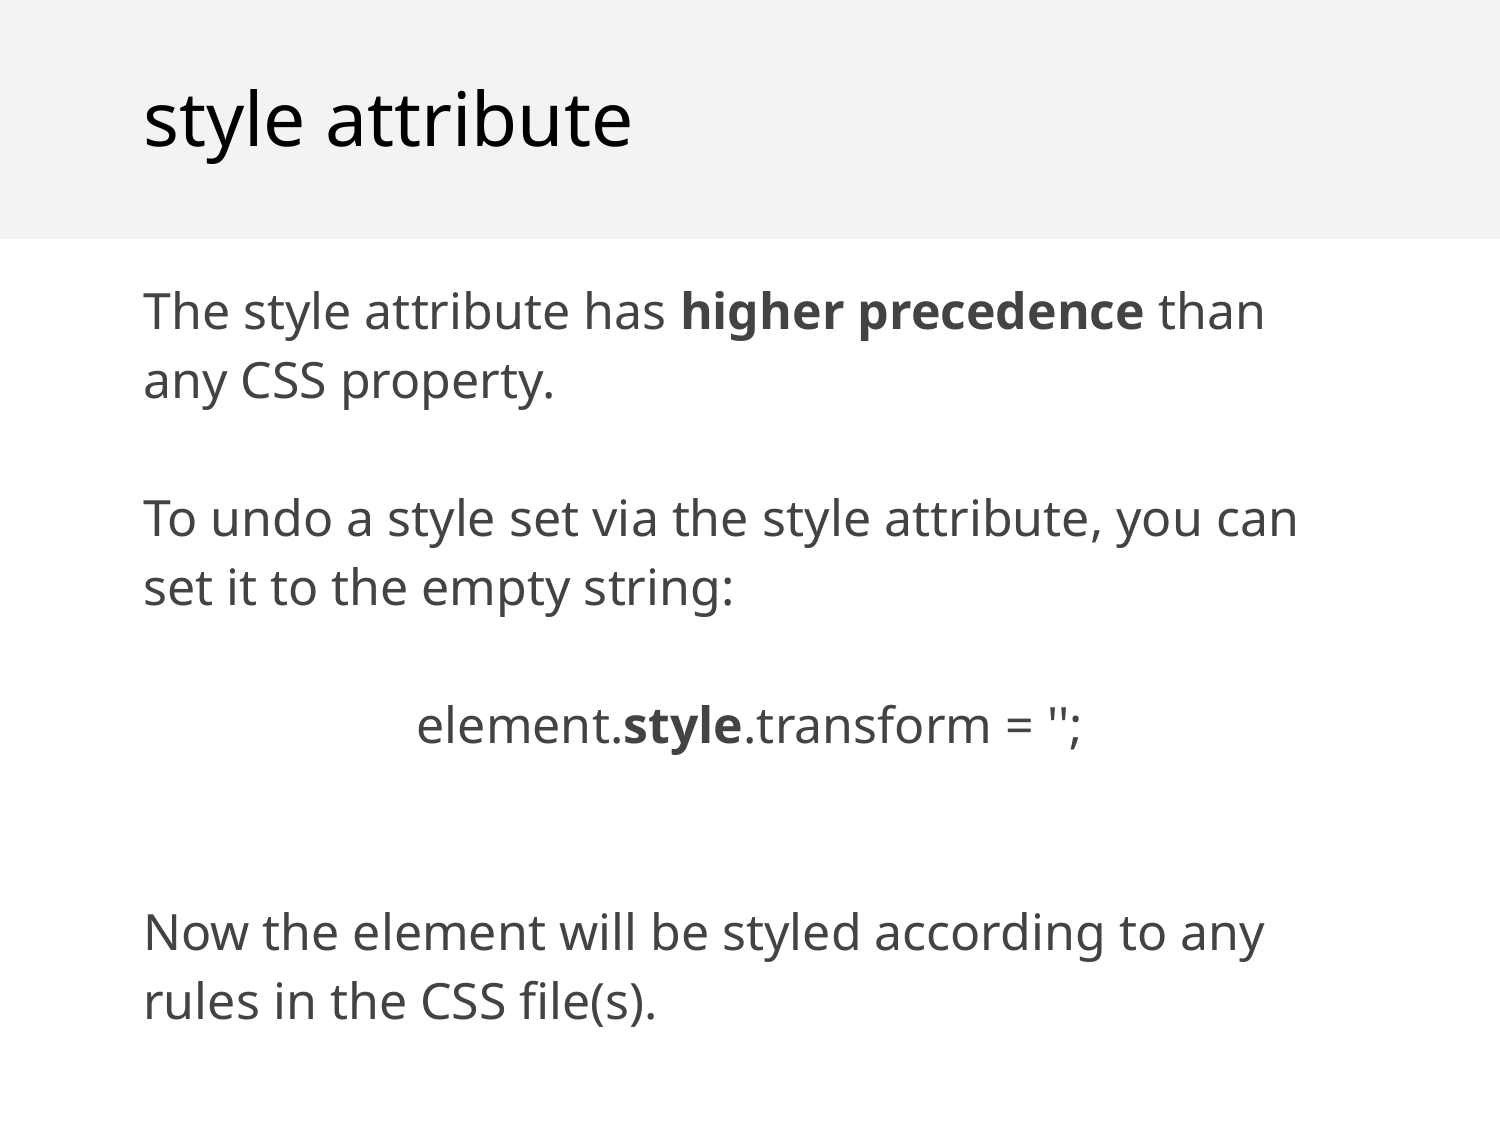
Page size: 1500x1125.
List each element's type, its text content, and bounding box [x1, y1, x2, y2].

title style attribute [128, 56, 1372, 183]
list The style attribute has higher precedence than any CSS property. To undo a style set via the style attribute, you can set it to the empty string: element.style.transform = ''; Now the element will be styled according to any rules in the CSS file(s). [128, 255, 1372, 1004]
